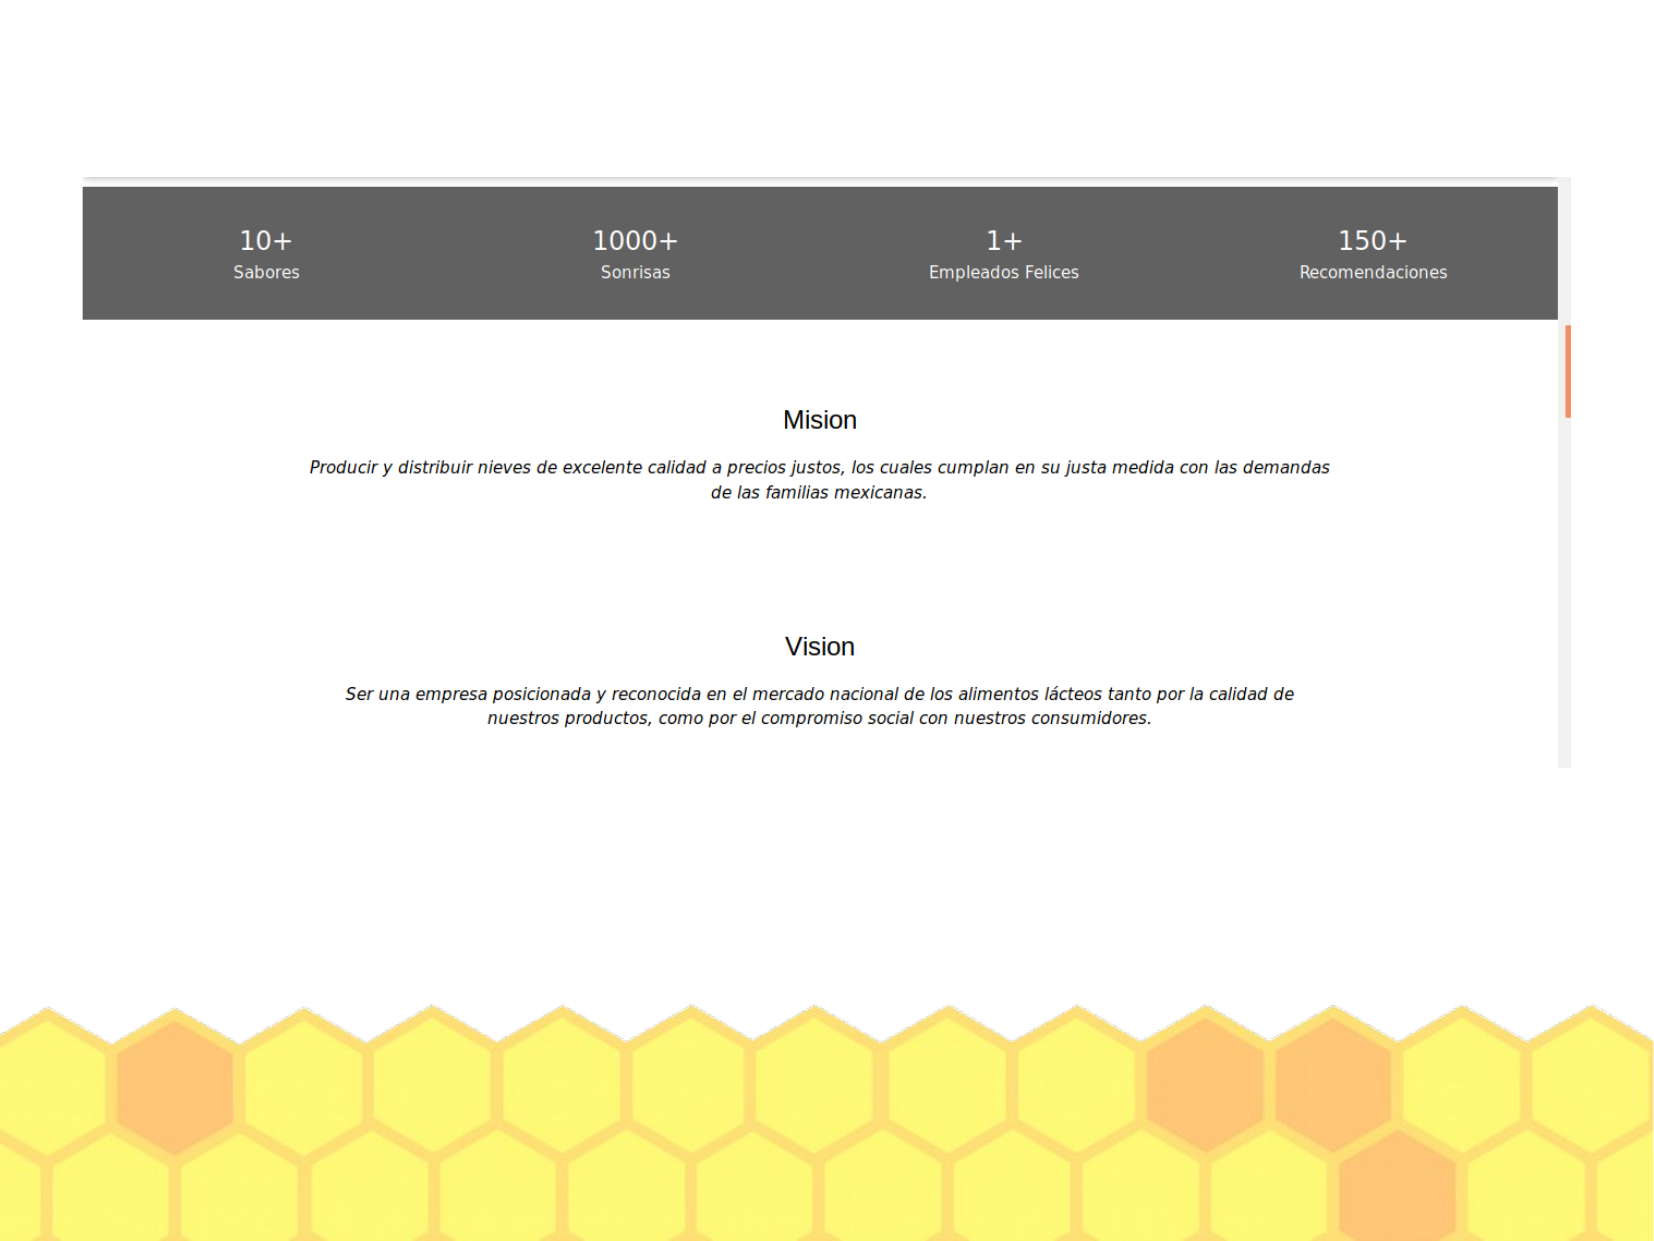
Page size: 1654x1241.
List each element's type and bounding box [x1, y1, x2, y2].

picture [0, 1001, 1654, 1241]
picture [82, 177, 1571, 768]
